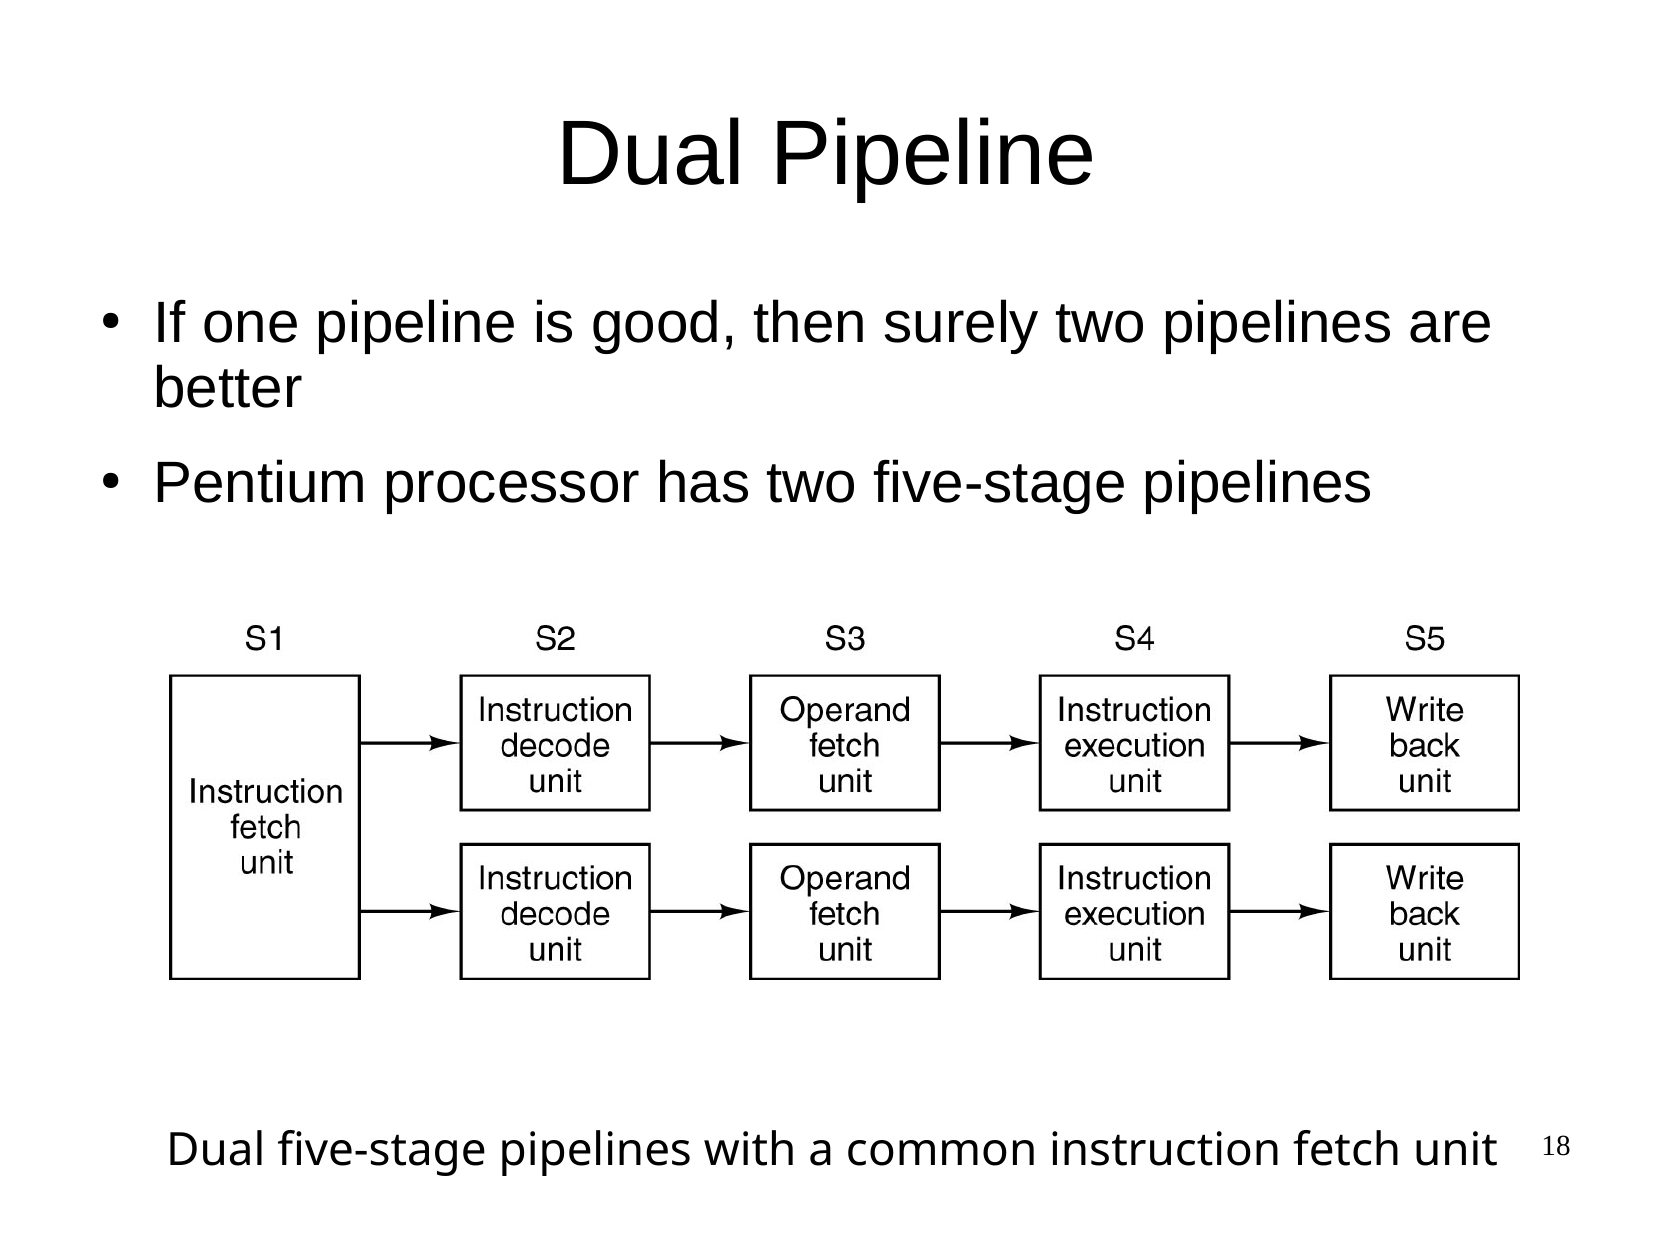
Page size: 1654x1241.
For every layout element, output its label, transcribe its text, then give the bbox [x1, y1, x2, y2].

picture [169, 618, 1520, 980]
title Dual Pipeline [82, 49, 1571, 257]
list If one pipeline is good, then surely two pipelines are better Pentium processor has two five-stage pipelines [82, 290, 1538, 1010]
text_box Dual five-stage pipelines with a common instruction fetch unit [151, 1108, 1502, 1188]
